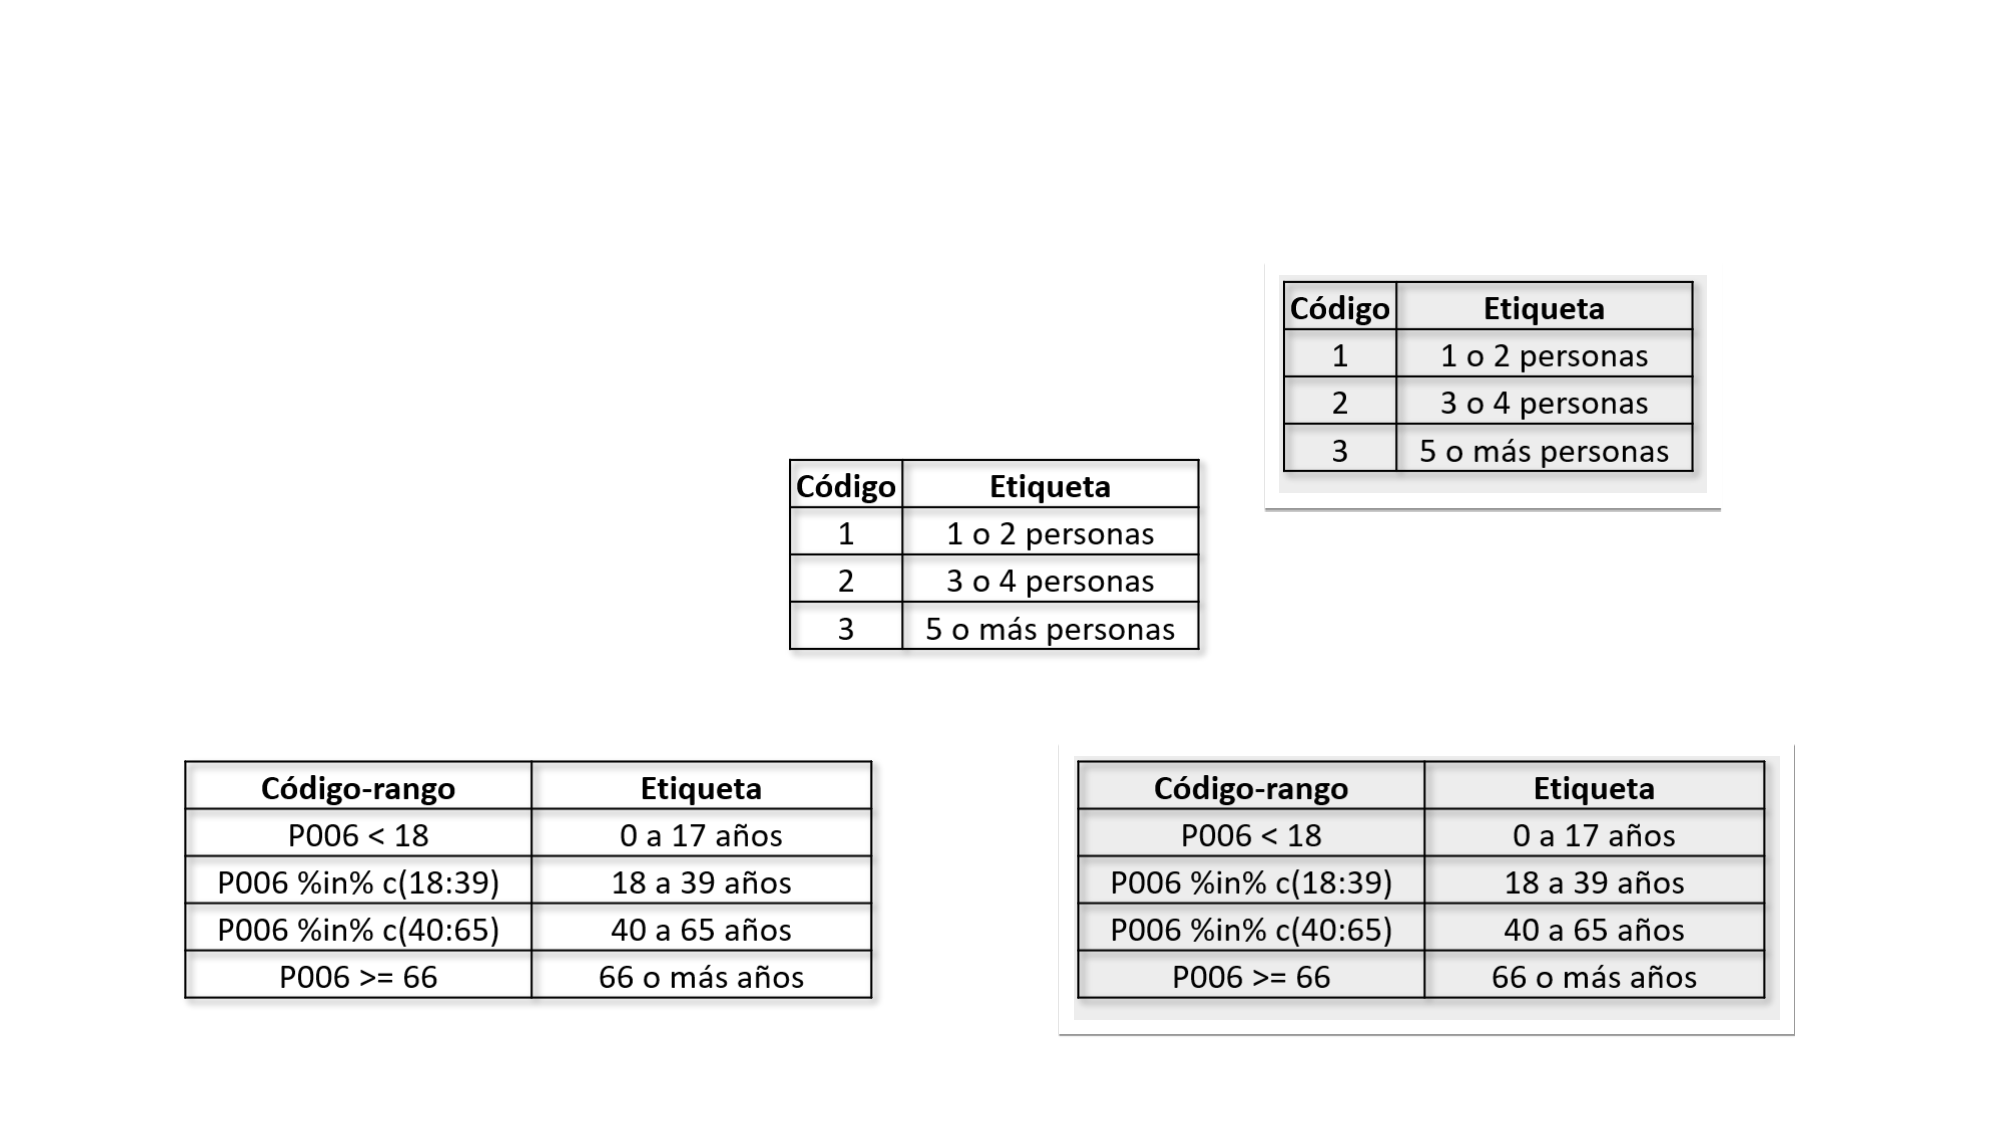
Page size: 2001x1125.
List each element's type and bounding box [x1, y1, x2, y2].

picture [1279, 275, 1708, 494]
picture [180, 755, 887, 1020]
picture [1073, 755, 1780, 1020]
picture [785, 453, 1214, 672]
